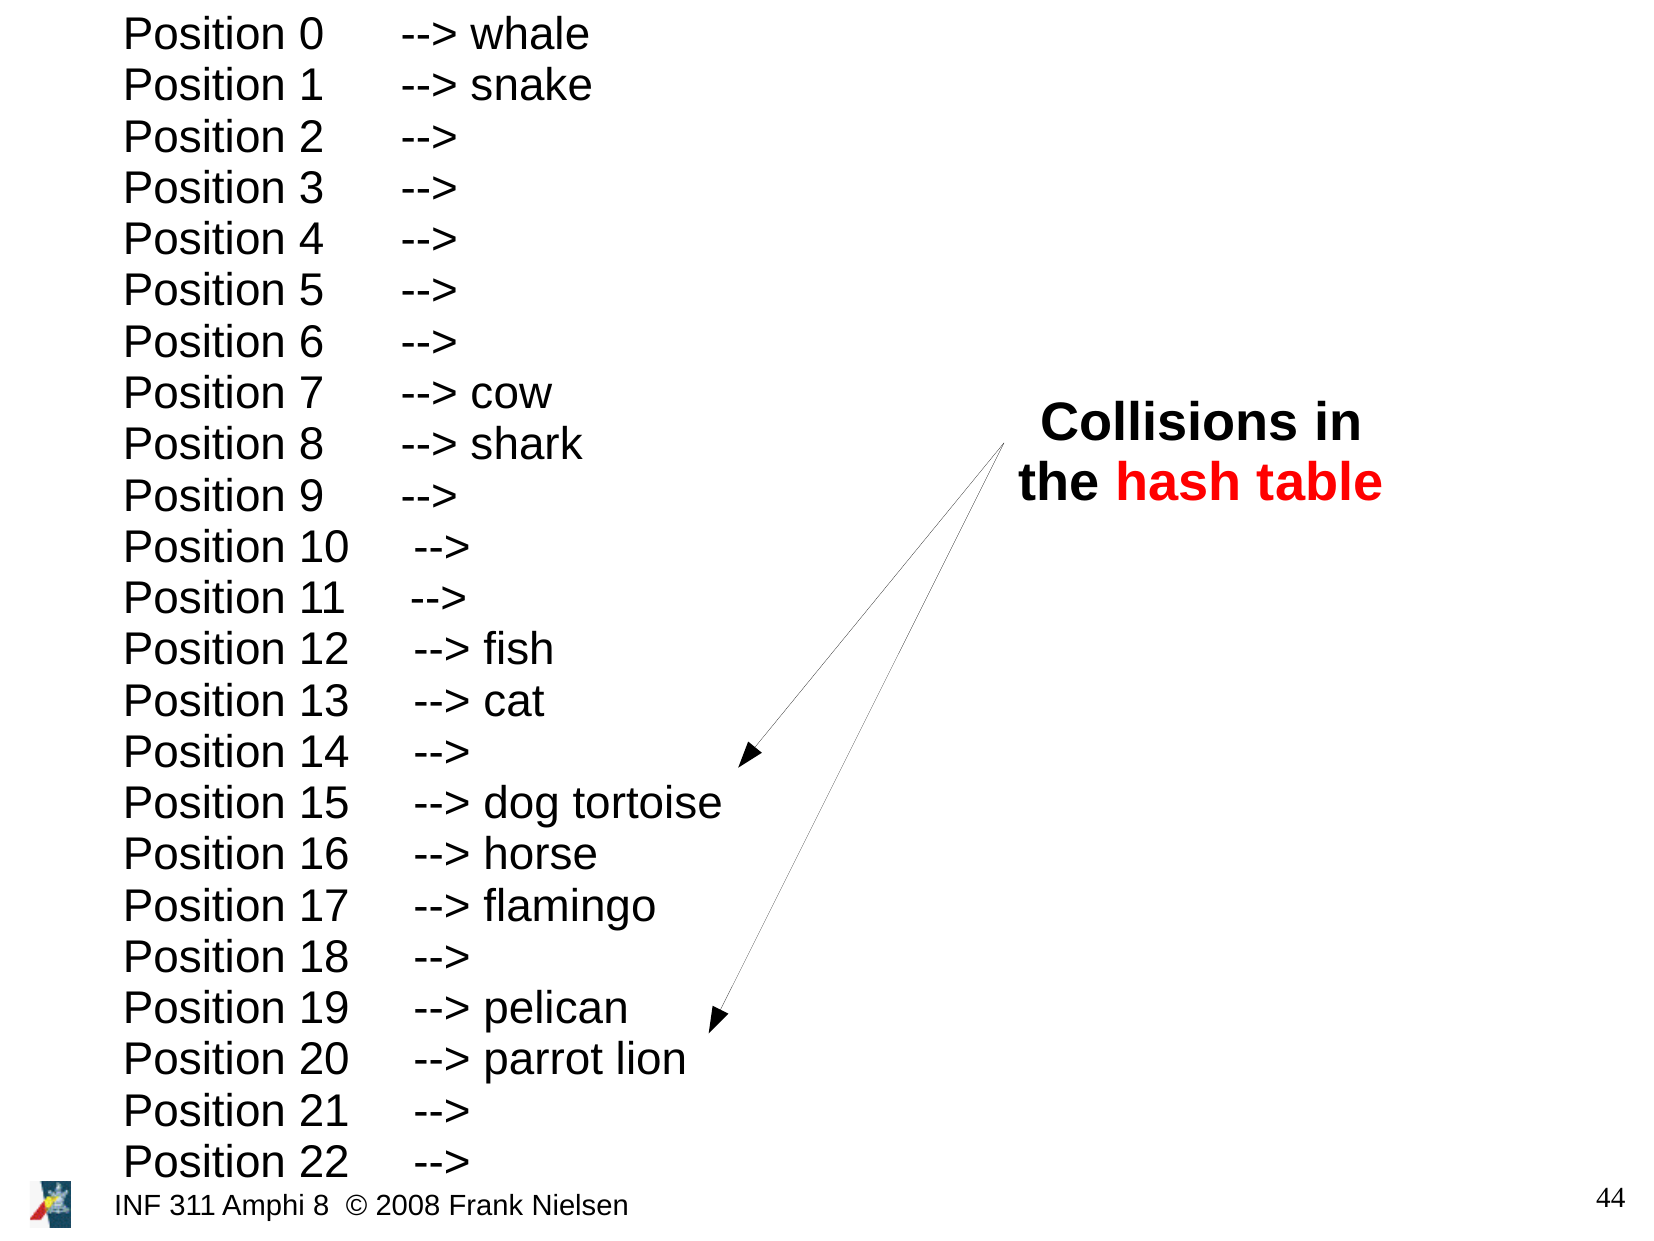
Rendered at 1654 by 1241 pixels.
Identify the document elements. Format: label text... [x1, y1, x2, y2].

text_box Position 0 --> whale Position 1 --> snake Position 2 --> Position 3 --> Position 4 --> Position 5 --> Position 6 --> Position 7 --> cow Position 8 --> shark Position 9 --> Position 10 --> Position 11 --> Position 12 --> fish Position 13 --> cat Position 14 --> Position 15 --> dog tortoise Position 16 --> horse Position 17 --> flamingo Position 18 --> Position 19 --> pelican Position 20 --> parrot lion Position 21 --> Position 22 --> [108, 0, 739, 1241]
text_box Collisions in the hash table [1003, 383, 1399, 523]
picture [29, 1181, 71, 1228]
